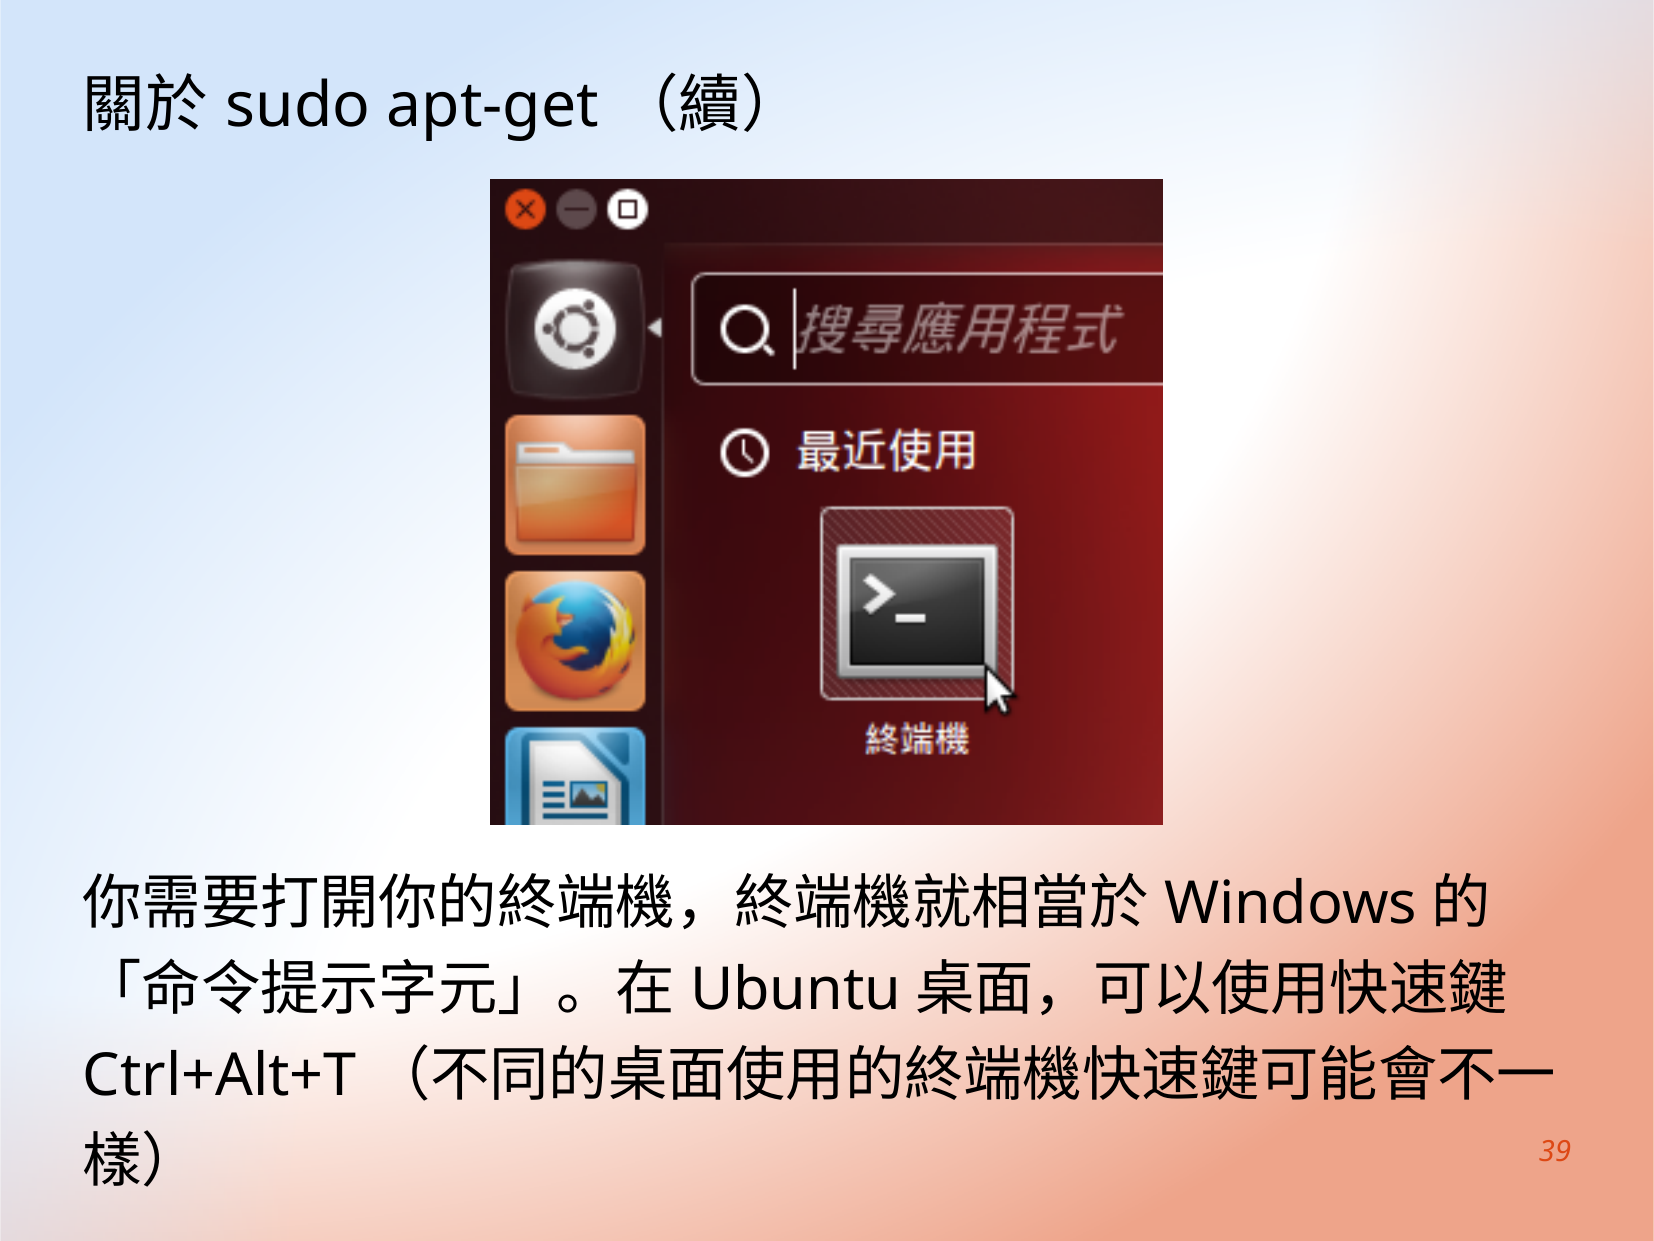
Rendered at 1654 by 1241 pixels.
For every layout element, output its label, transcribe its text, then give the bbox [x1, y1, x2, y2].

picture [0, 0, 1654, 1241]
title 關於sudo apt-get（續） [82, 49, 1571, 151]
list 你需要打開你的終端機，終端機就相當於Windows的「命令提示字元」。在Ubuntu桌面，可以使用快速鍵Ctrl+Alt+T（不同的桌面使用的終端機快速鍵可能會不一樣） [82, 855, 1571, 1201]
